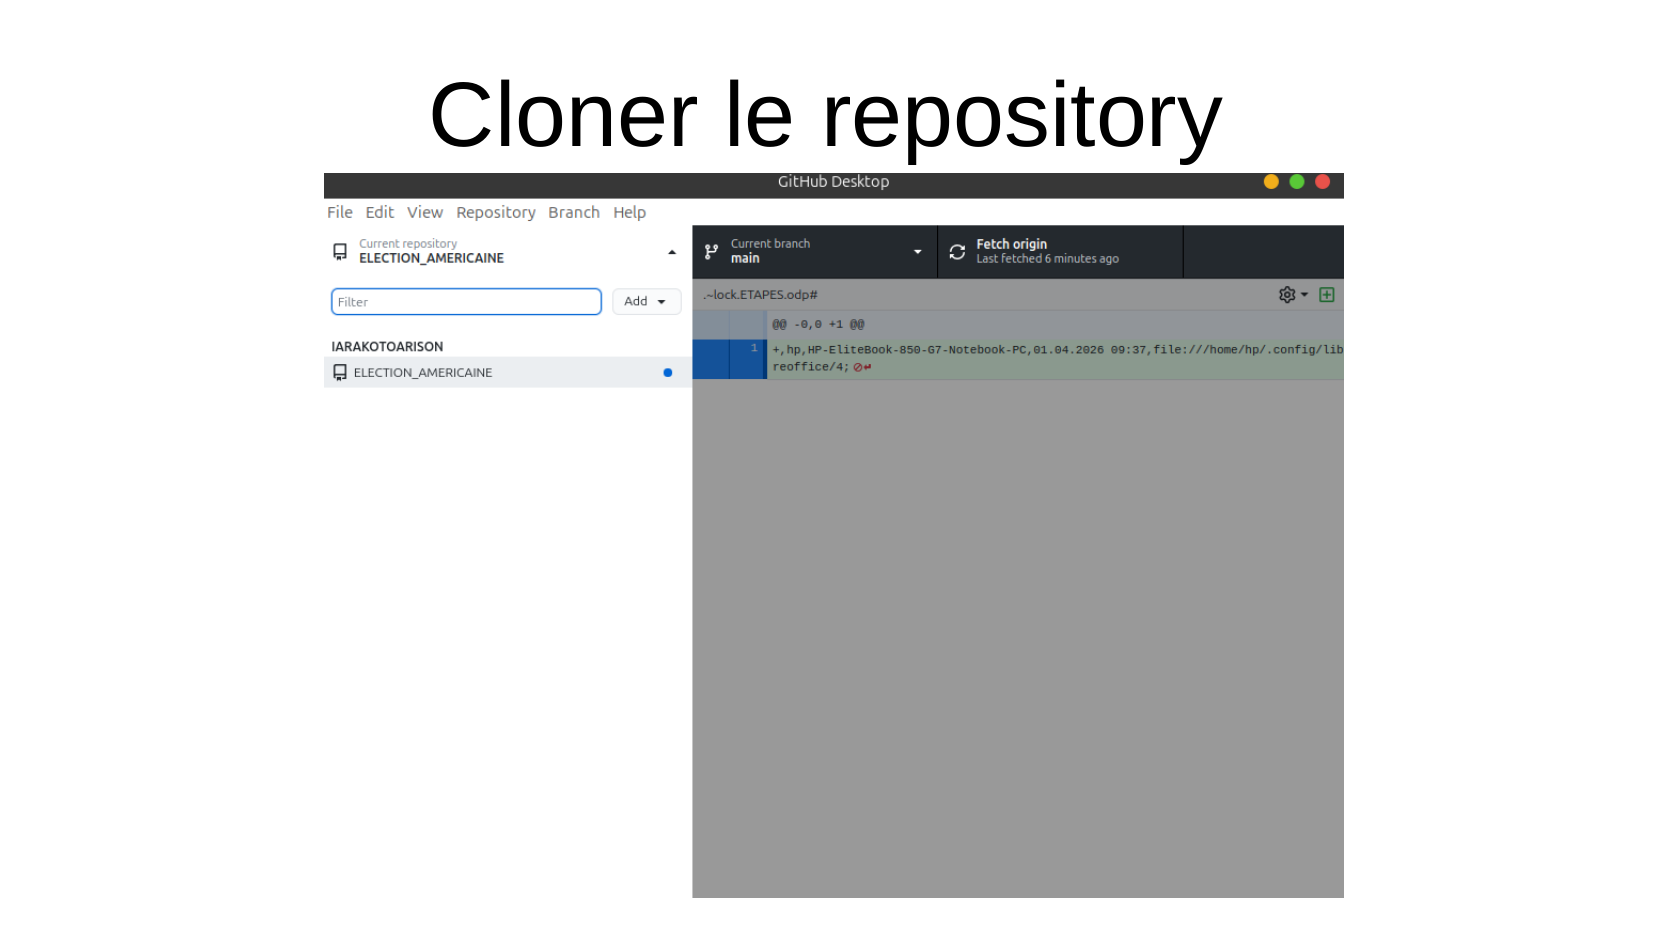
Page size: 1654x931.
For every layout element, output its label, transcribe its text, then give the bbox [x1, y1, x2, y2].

picture [324, 173, 1344, 898]
title Cloner le repository [82, 37, 1571, 193]
